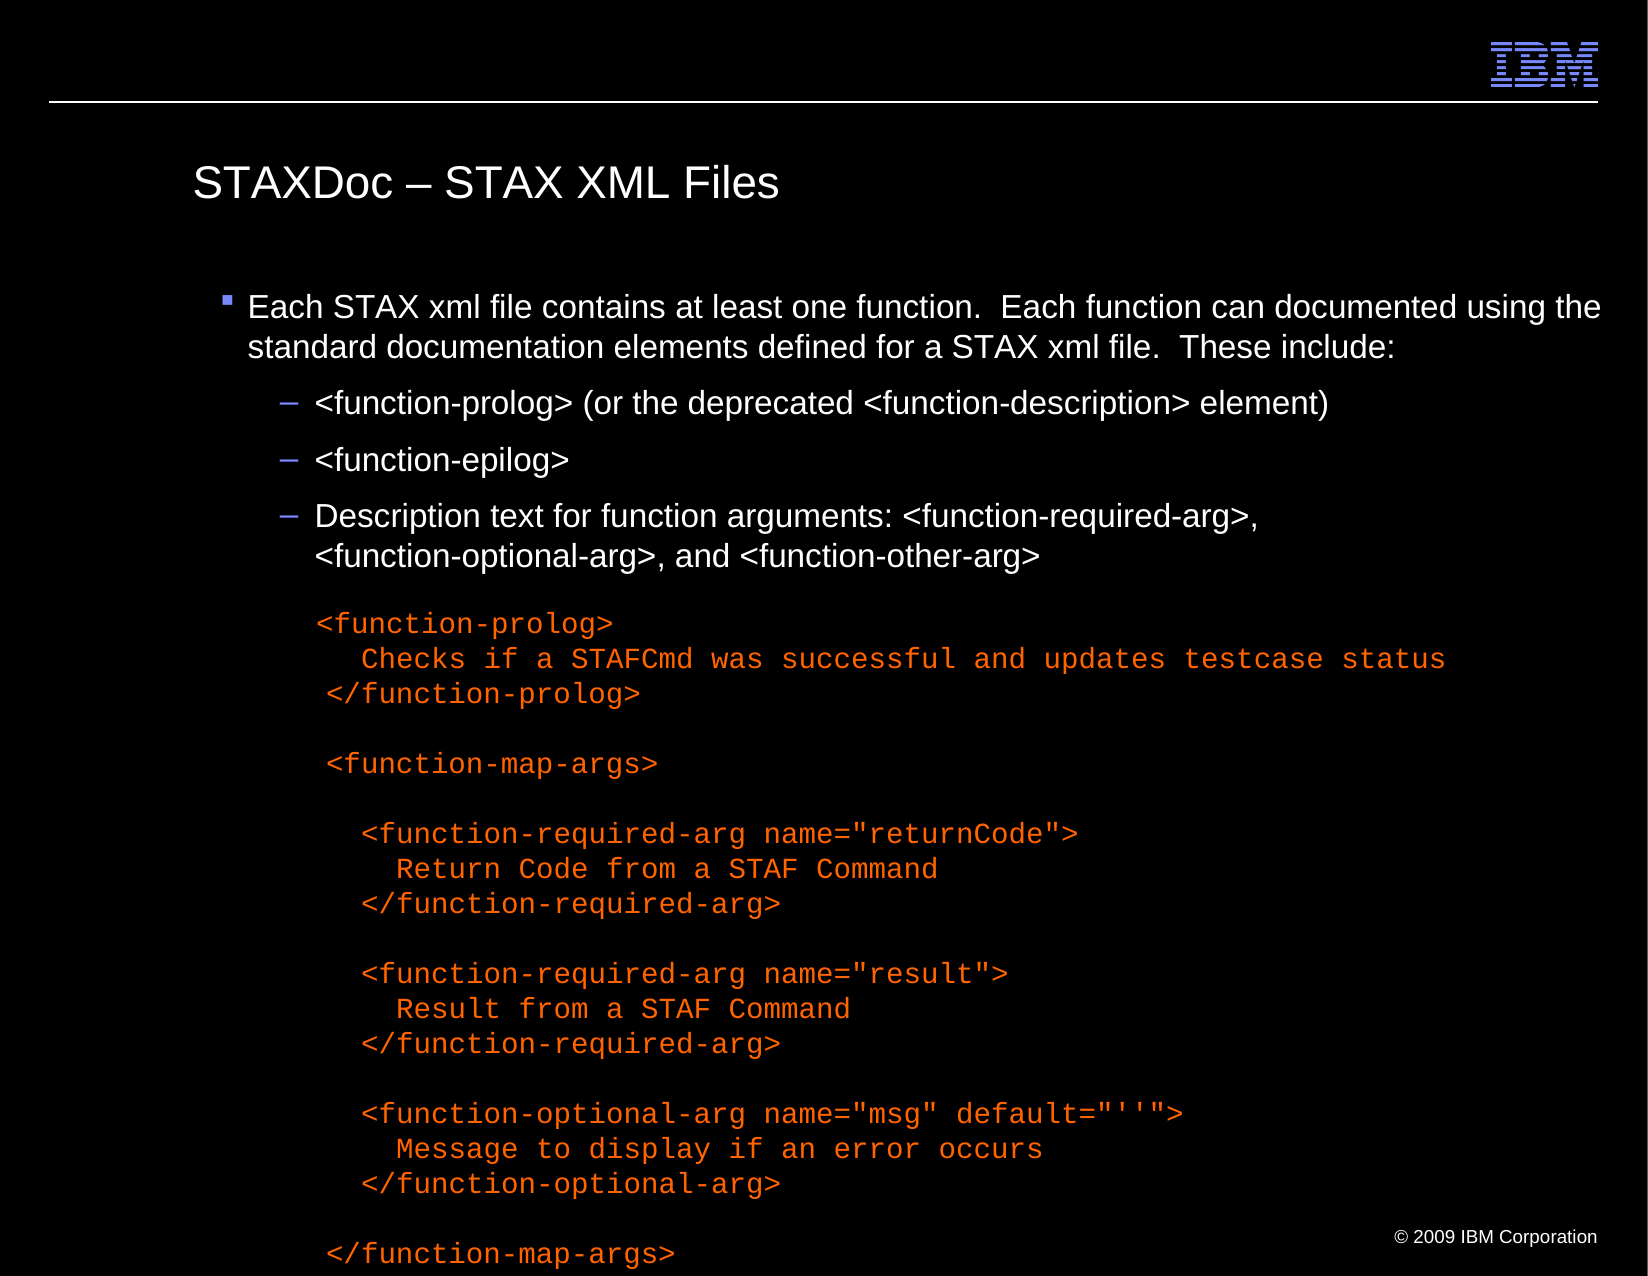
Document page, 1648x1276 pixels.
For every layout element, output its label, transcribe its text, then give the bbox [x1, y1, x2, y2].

title STAXDoc – STAX XML Files [175, 150, 1648, 244]
text_box <function-prolog> Checks if a STAFCmd was successful and updates testcase status </function-prolog> <function-map-args> <function-required-arg name="returnCode"> Return Code from a STAF Command </function-required-arg> <function-required-arg name="result"> Result from a STAF Command </function-required-arg> <function-optional-arg name="msg" default="''"> Message to display if an error occurs </function-optional-arg> </function-map-args> [241, 597, 1462, 1276]
text_box Each STAX xml file contains at least one function. Each function can documented using the standard documentation elements defined for a STAX xml file. These include: <function-prolog> (or the deprecated <function-description> element) <function-epilog> Description text for function arguments: <function-required-arg>, <function-optional-arg>, and <function-other-arg> [220, 284, 1648, 575]
picture [1491, 42, 1598, 87]
